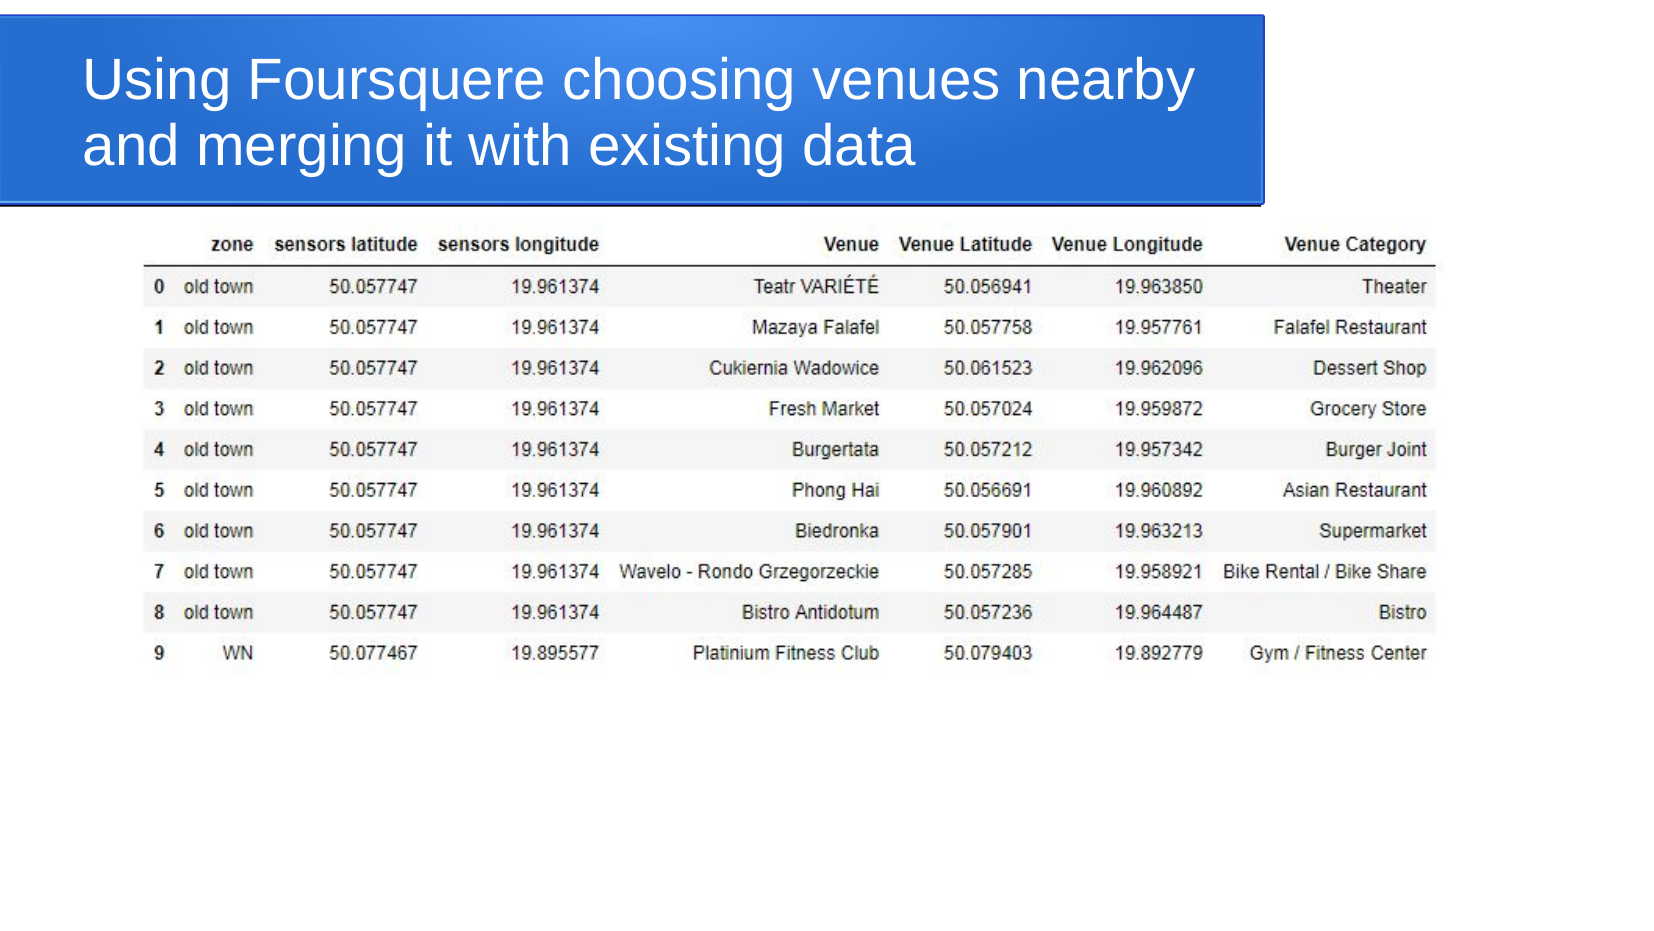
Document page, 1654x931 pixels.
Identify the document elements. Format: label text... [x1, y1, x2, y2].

title Using Foursquere choosing venues nearby and merging it with existing data [82, 35, 1235, 189]
picture [130, 223, 1536, 710]
